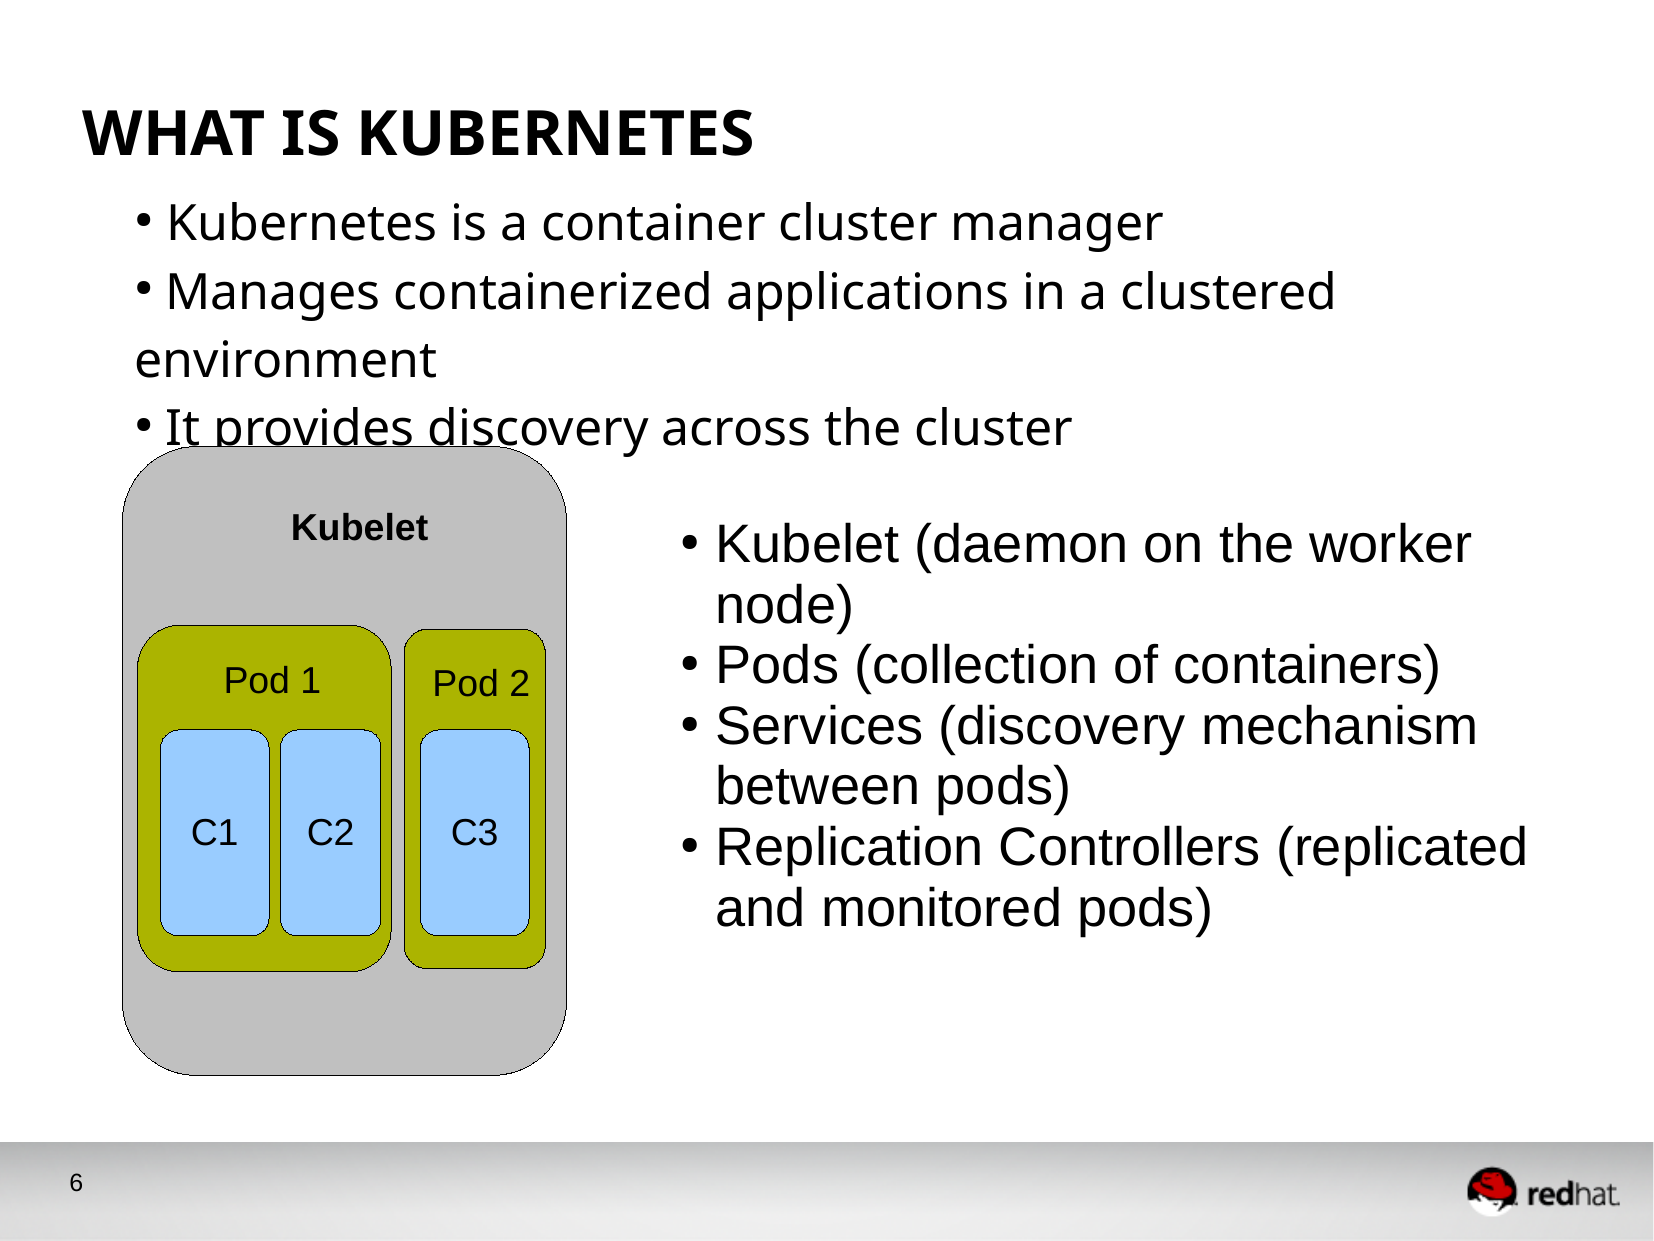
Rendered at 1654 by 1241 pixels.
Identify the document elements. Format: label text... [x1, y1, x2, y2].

text_box Pod 1 [208, 651, 402, 709]
text_box Kubelet [147, 499, 572, 557]
title WHAT IS KUBERNETES [82, 37, 1571, 226]
text_box C1 [160, 729, 270, 936]
text_box C2 [280, 729, 381, 936]
text_box [122, 446, 567, 1076]
text_box C3 [420, 729, 530, 936]
picture [0, 1142, 1654, 1241]
text_box Kubelet (daemon on the worker node) Pods (collection of containers) Services (discovery mechanism between pods) Replication Controllers (replicated and monitored pods) [630, 506, 1591, 946]
text_box Kubernetes is a container cluster manager Manages containerized applications in a clustered environment It provides discovery across the cluster [120, 180, 1606, 428]
text_box Pod 2 [417, 655, 548, 713]
